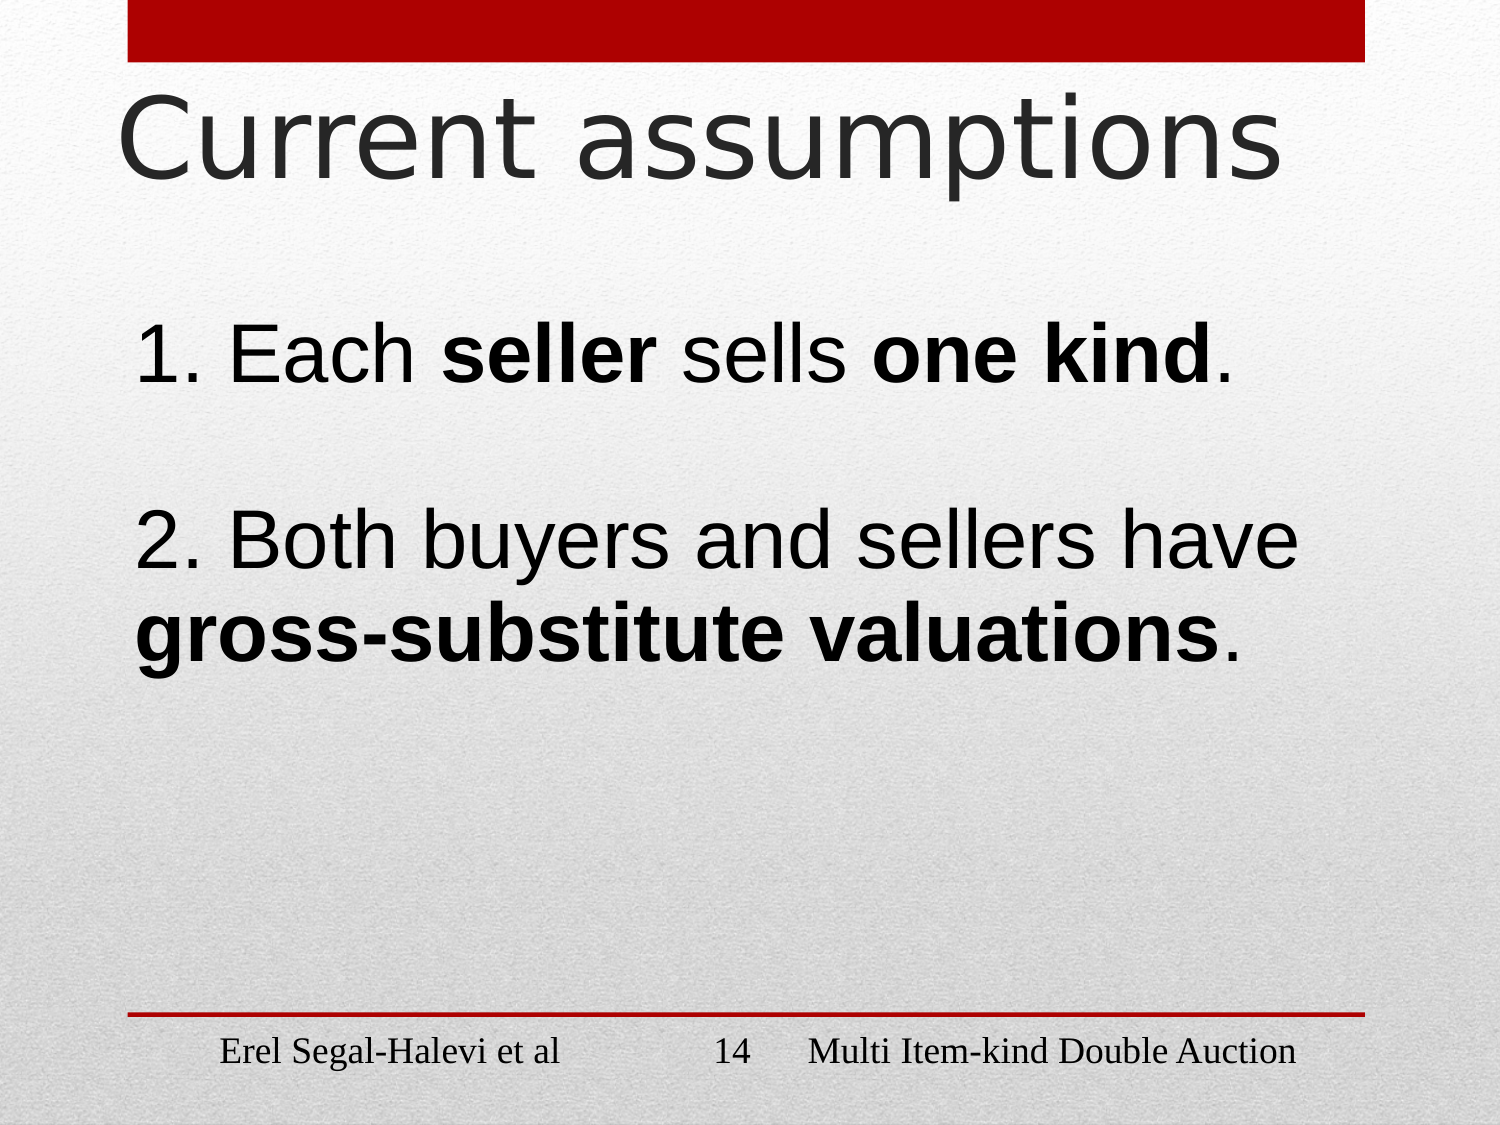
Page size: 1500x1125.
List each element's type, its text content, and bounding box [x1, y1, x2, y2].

picture [0, 0, 1500, 1125]
text_box 1. Each seller sells one kind. 2. Both buyers and sellers have gross-substitute valuations. [120, 299, 1411, 687]
title Current assumptions [100, 0, 1500, 209]
